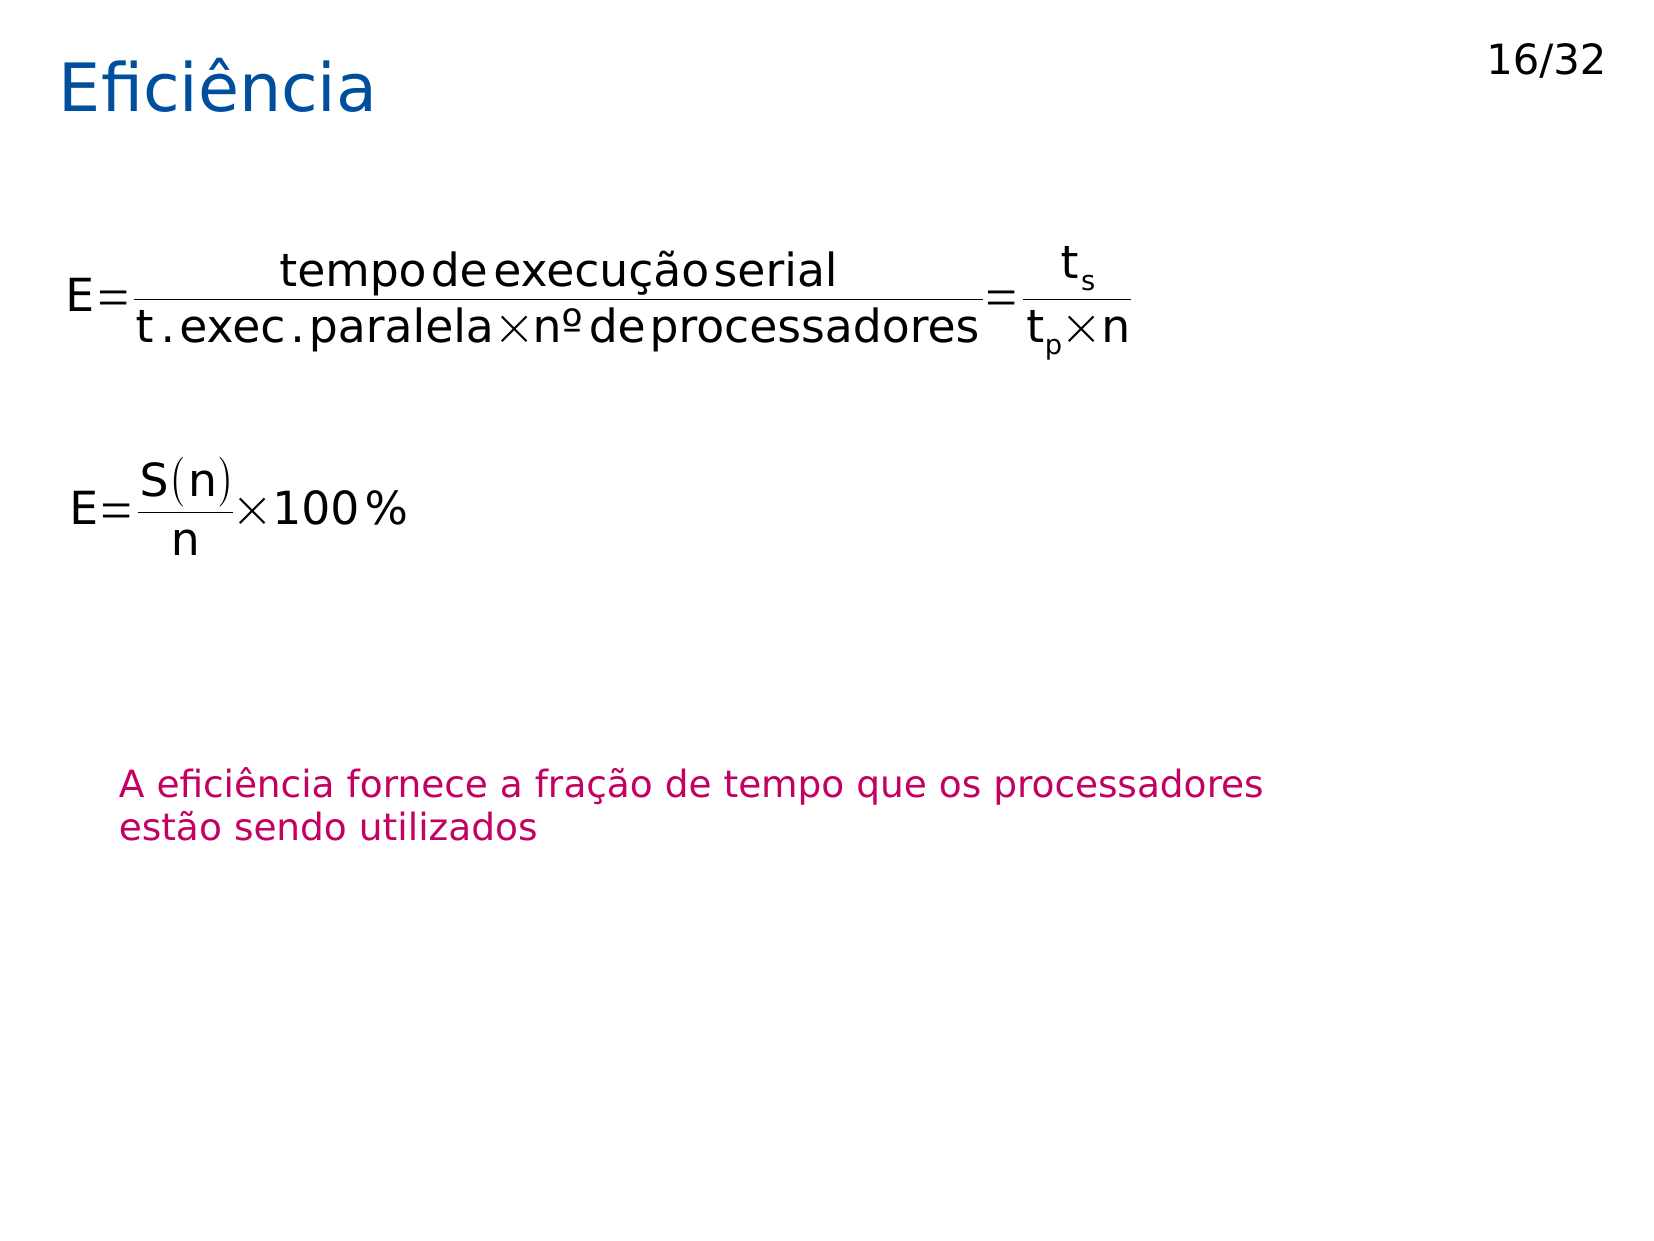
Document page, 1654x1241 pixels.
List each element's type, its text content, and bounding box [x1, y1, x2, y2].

chart [63, 453, 414, 567]
chart [59, 236, 1139, 362]
title Eficiência [59, 29, 1506, 148]
text_box A eficiência fornece a fração de tempo que os processadores estão sendo utilizados [104, 755, 1386, 858]
